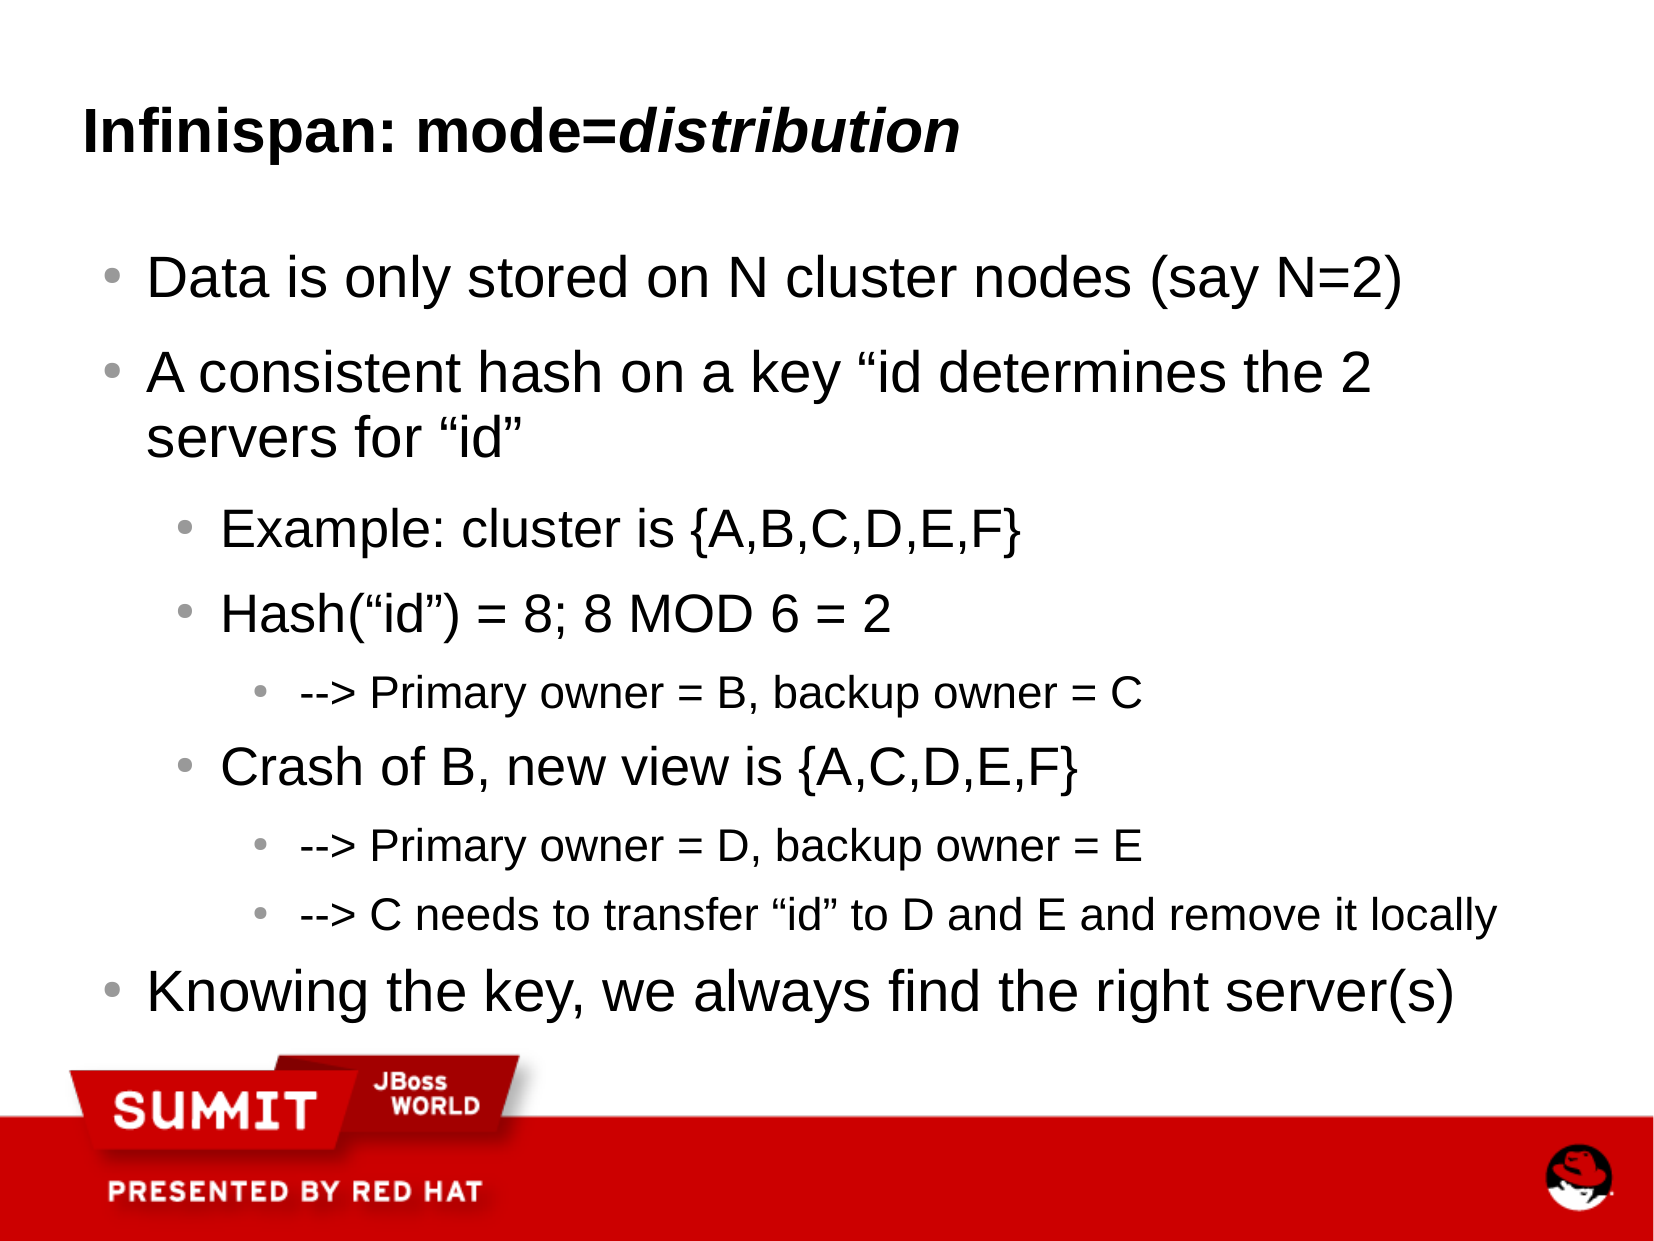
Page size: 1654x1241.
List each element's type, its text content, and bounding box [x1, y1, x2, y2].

title Infinispan: mode=distribution [82, 37, 1571, 226]
picture [0, 1043, 1654, 1241]
list Data is only stored on N cluster nodes (say N=2) A consistent hash on a key “id determines the 2 servers for “id” Example: cluster is {A,B,C,D,E,F} Hash(“id”) = 8; 8 MOD 6 = 2 --> Primary owner = B, backup owner = C Crash of B, new view is {A,C,D,E,F} --> Primary owner = D, backup owner = E --> C needs to transfer “id” to D and E and remove it locally Knowing the key, we always find the right server(s) [86, 244, 1576, 1039]
